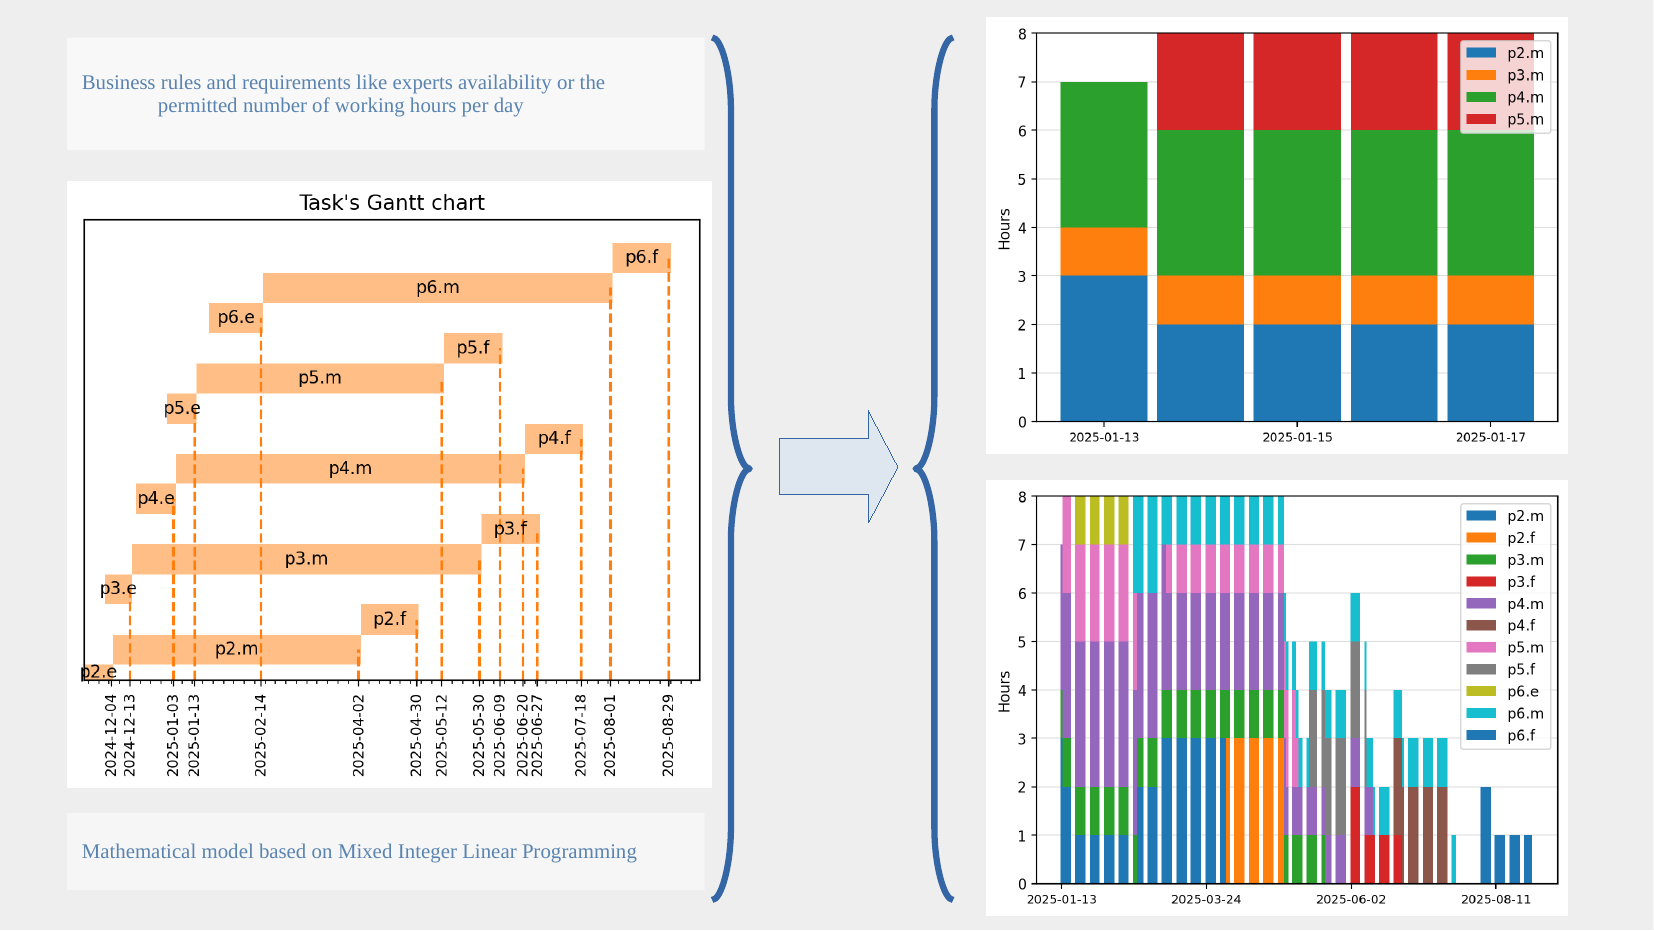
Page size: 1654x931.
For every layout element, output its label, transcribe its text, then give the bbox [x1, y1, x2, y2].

text_box [779, 410, 898, 523]
text_box Mathematical model based on Mixed Integer Linear Programming [67, 812, 705, 890]
picture [986, 17, 1568, 454]
text_box Business rules and requirements like experts availability or the permitted number of working hours per day [67, 37, 705, 151]
picture [986, 480, 1568, 916]
picture [67, 181, 712, 788]
